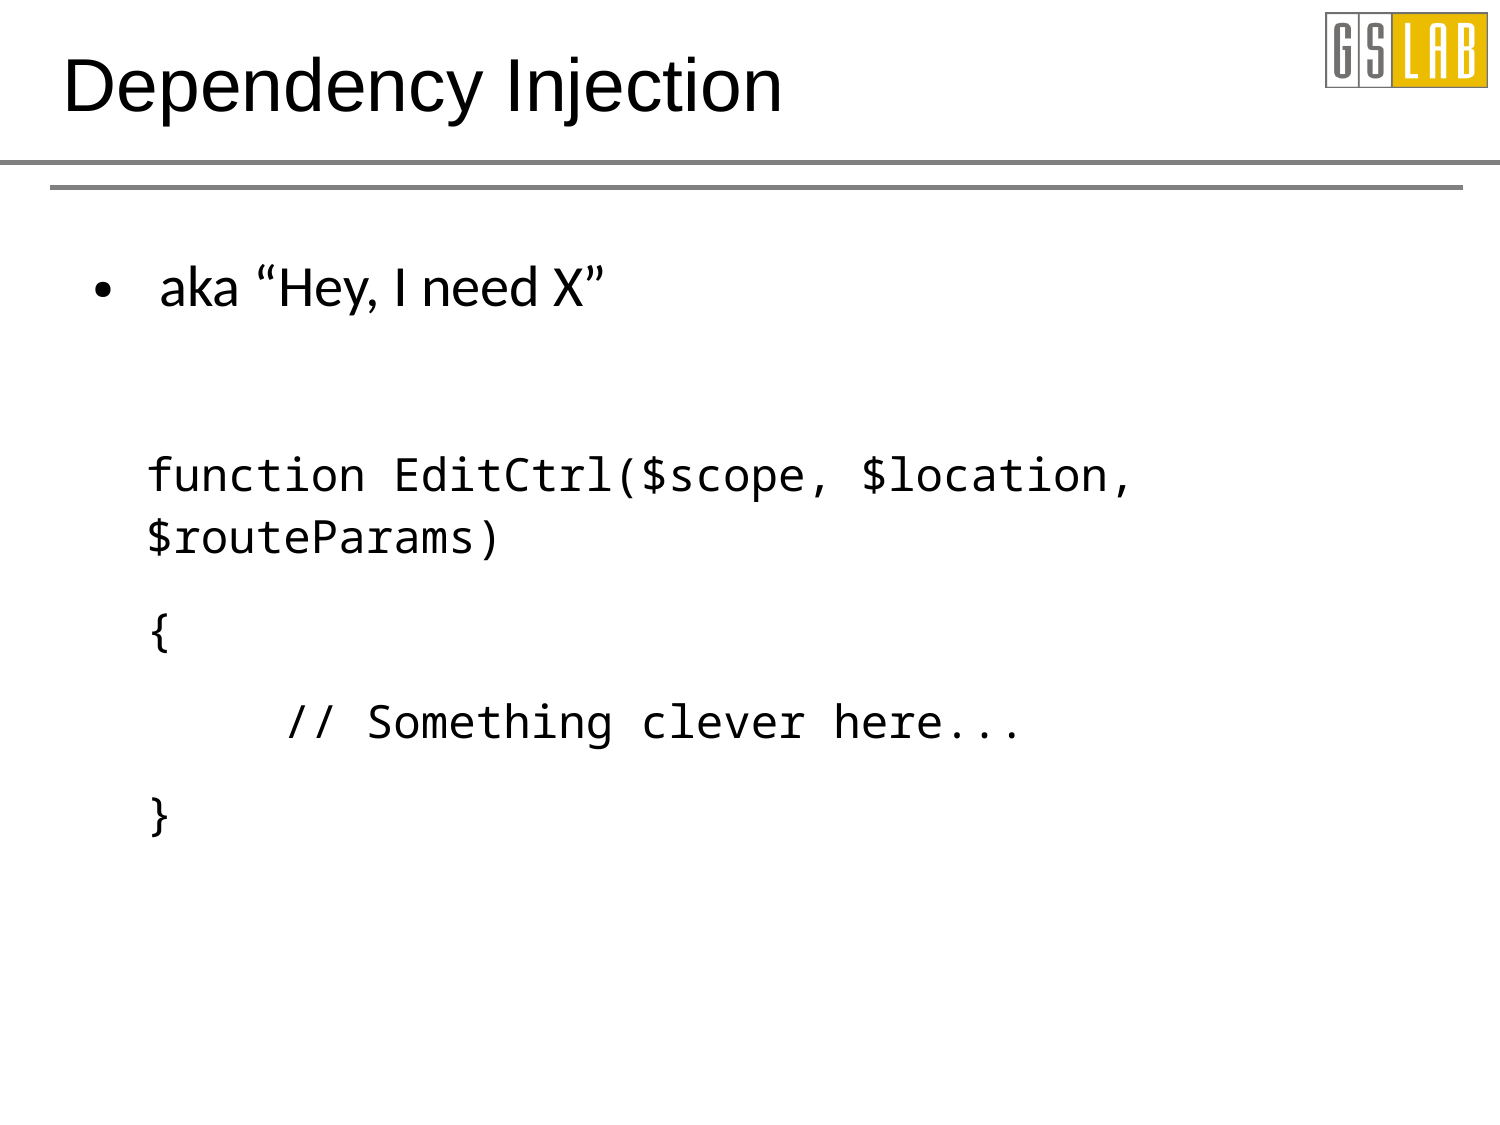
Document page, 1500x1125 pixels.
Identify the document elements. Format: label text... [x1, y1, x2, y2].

title Dependency Injection [62, 32, 1413, 138]
list aka “Hey, I need X” function EditCtrl($scope, $location, $routeParams) { // Something clever here... } [75, 262, 1425, 1005]
picture [1325, 12, 1488, 88]
